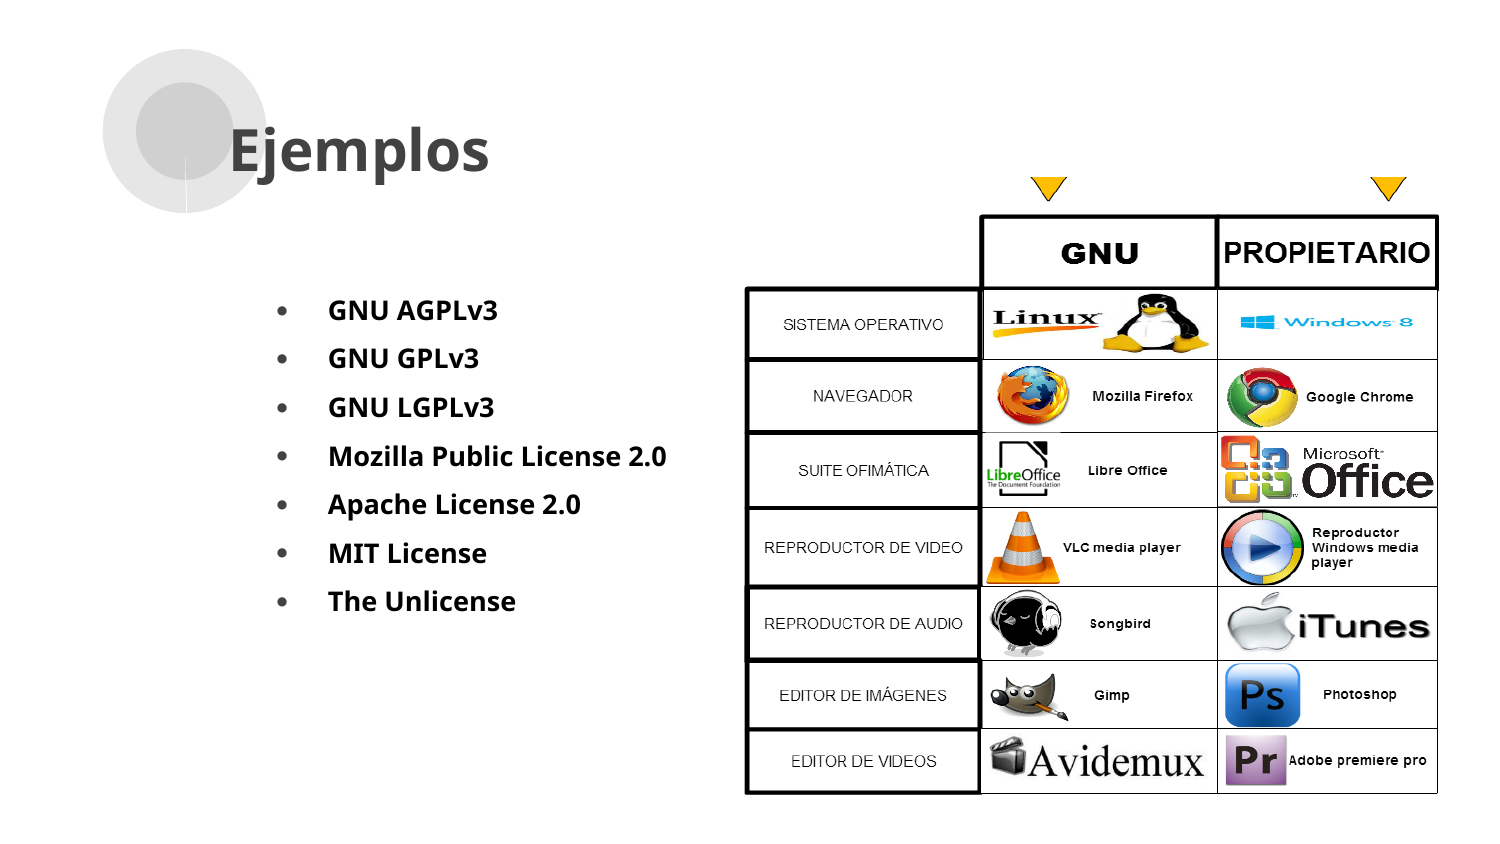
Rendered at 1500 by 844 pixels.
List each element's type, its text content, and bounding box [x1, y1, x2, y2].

title Ejemplos [213, 98, 1368, 262]
picture [744, 177, 1439, 795]
list GNU AGPLv3 GNU GPLv3 GNU LGPLv3 Mozilla Public License 2.0 Apache License 2.0 MIT License The Unlicense [213, 262, 744, 680]
